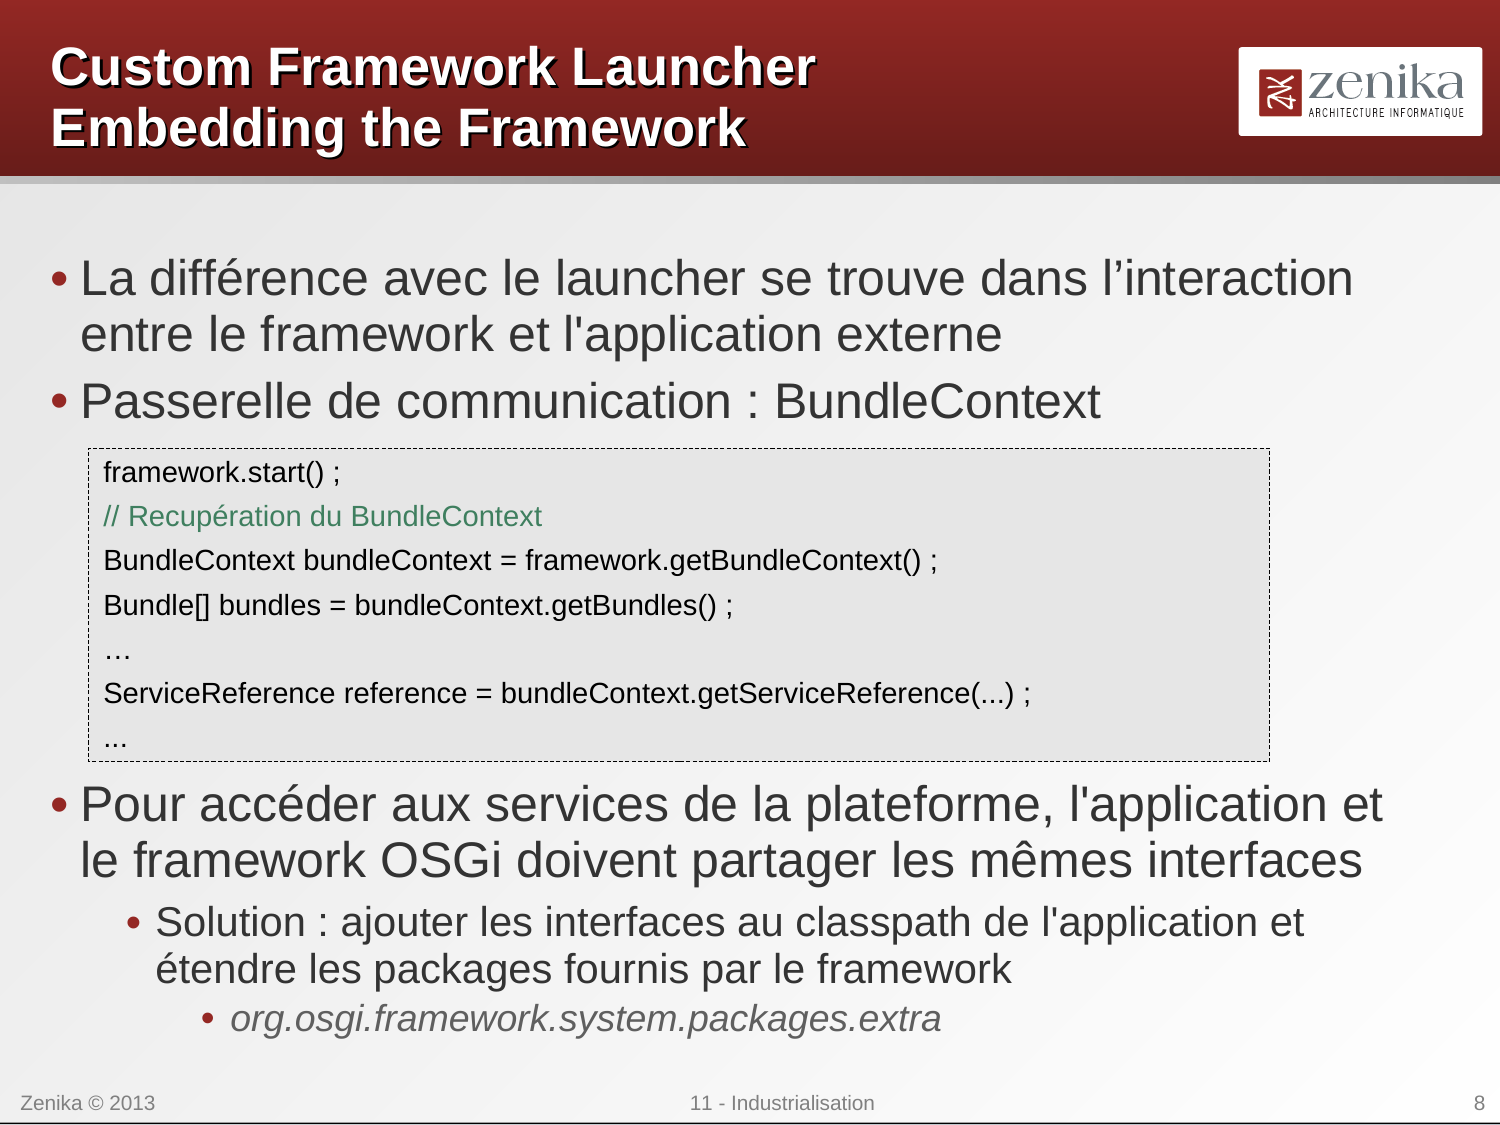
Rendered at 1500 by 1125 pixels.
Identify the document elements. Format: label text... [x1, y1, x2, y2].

list framework.start() ; // Recupération du BundleContext BundleContext bundleContext = framework.getBundleContext() ; Bundle[] bundles = bundleContext.getBundles() ; … ServiceReference reference = bundleContext.getServiceReference(...) ; ... [88, 448, 1270, 762]
picture [1257, 58, 1464, 125]
title Custom Framework Launcher Embedding the Framework [50, 15, 1206, 180]
list La différence avec le launcher se trouve dans l’interaction entre le framework et l'application externe Passerelle de communication : BundleContext Pour accéder aux services de la plateforme, l'application et le framework OSGi doivent partager les mêmes interfaces Solution : ajouter les interfaces au classpath de l'application et étendre les packages fournis par le framework org.osgi.framework.system.packages.extra [50, 249, 1435, 1079]
